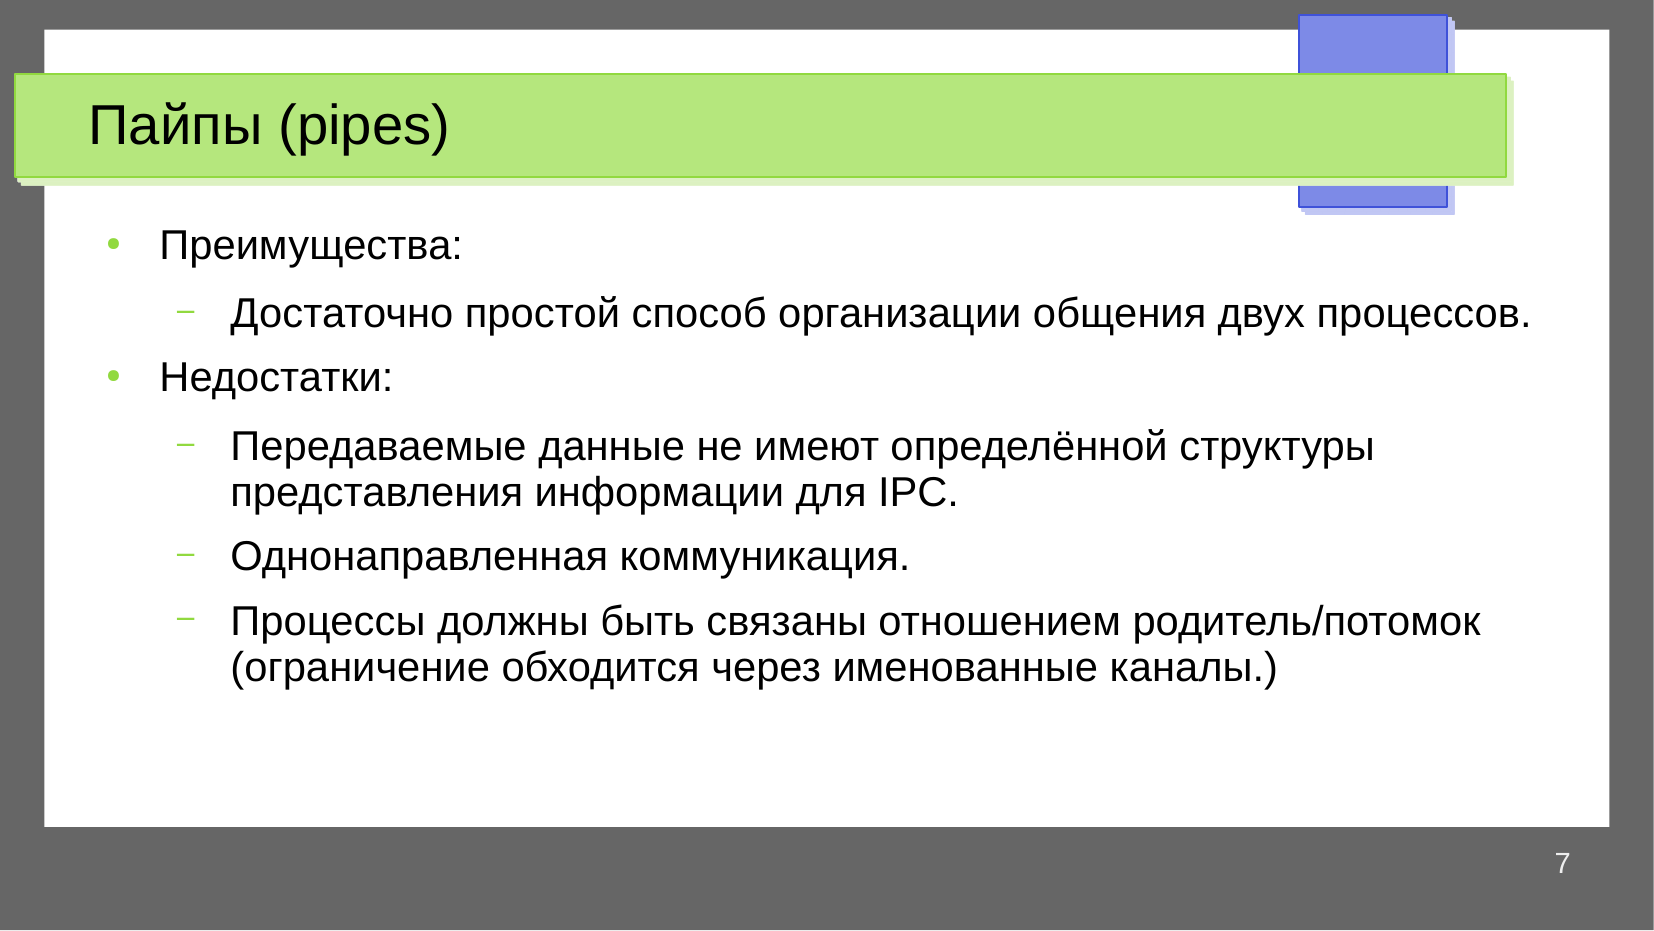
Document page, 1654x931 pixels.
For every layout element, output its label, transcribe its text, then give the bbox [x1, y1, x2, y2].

list Преимущества: Достаточно простой способ организации общения двух процессов. Недостатки: Передаваемые данные не имеют определённой структуры представления информации для IPC. Однонаправленная коммуникация. Процессы должны быть связаны отношением родитель/потомок (ограничение обходится через именованные каналы.) [88, 221, 1565, 813]
title Пайпы (pipes) [88, 73, 1506, 178]
